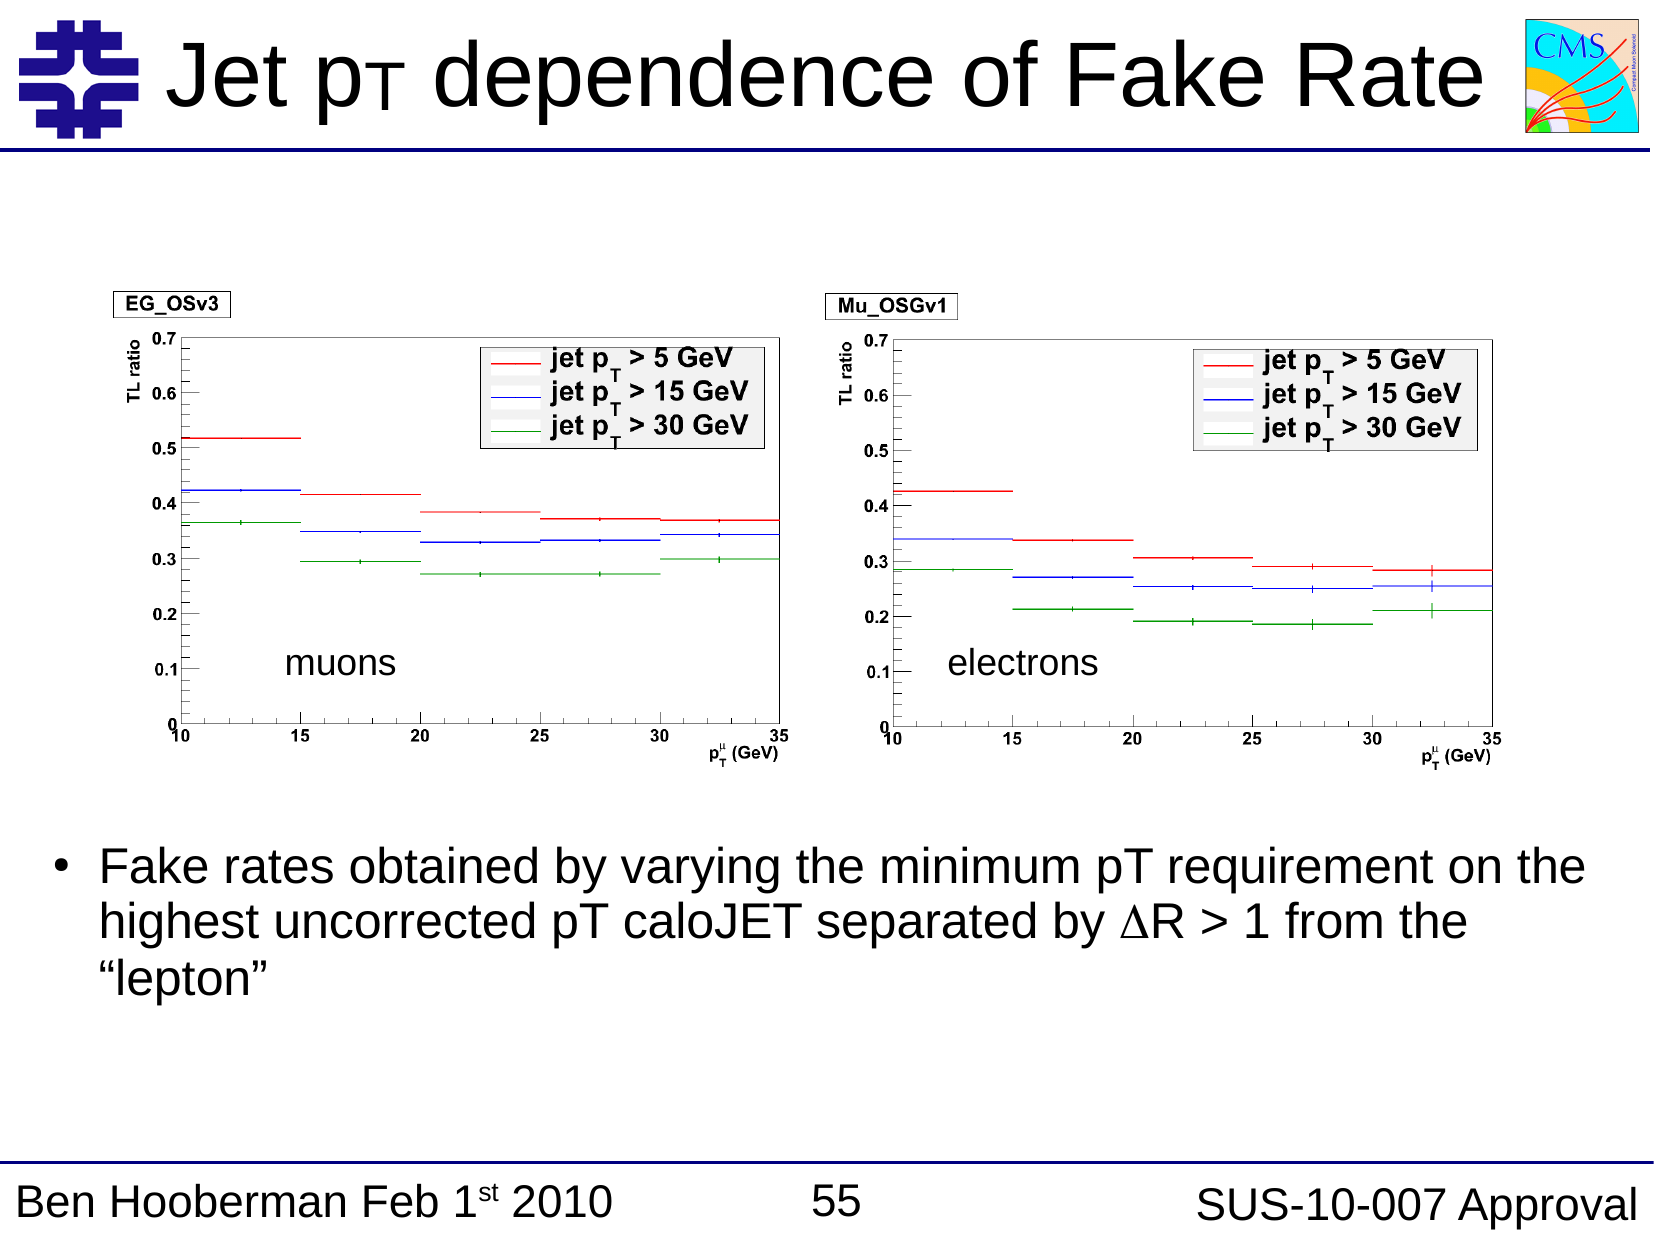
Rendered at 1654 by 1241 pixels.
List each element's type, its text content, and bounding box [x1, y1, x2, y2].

text_box muons [269, 634, 412, 692]
picture [106, 289, 1567, 775]
title Jet pT dependence of Fake Rate [0, 0, 1654, 158]
text_box electrons [932, 634, 1115, 692]
list Fake rates obtained by varying the minimum pT requirement on the highest uncorrected pT caloJET separated by DR > 1 from the “lepton” [37, 837, 1613, 1007]
